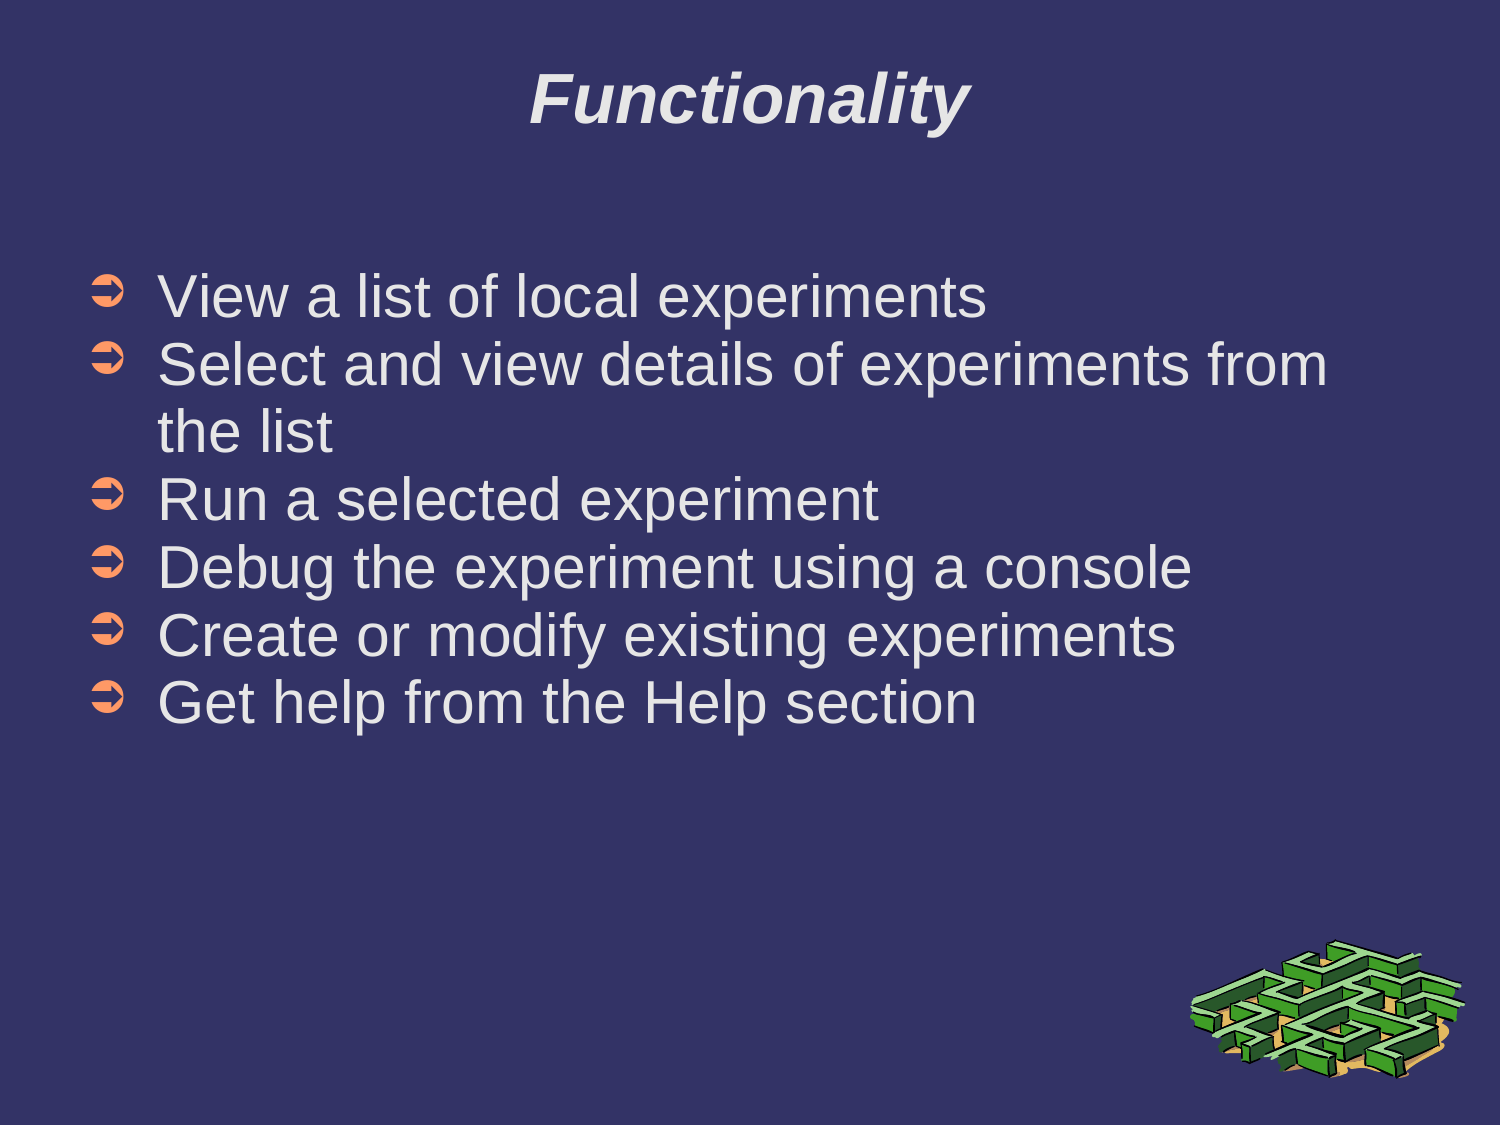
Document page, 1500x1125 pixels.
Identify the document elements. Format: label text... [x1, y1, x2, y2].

title Functionality [75, 53, 1425, 224]
list View a list of local experiments Select and view details of experiments from the list Run a selected experiment Debug the experiment using a console Create or modify existing experiments Get help from the Help section [75, 262, 1425, 843]
